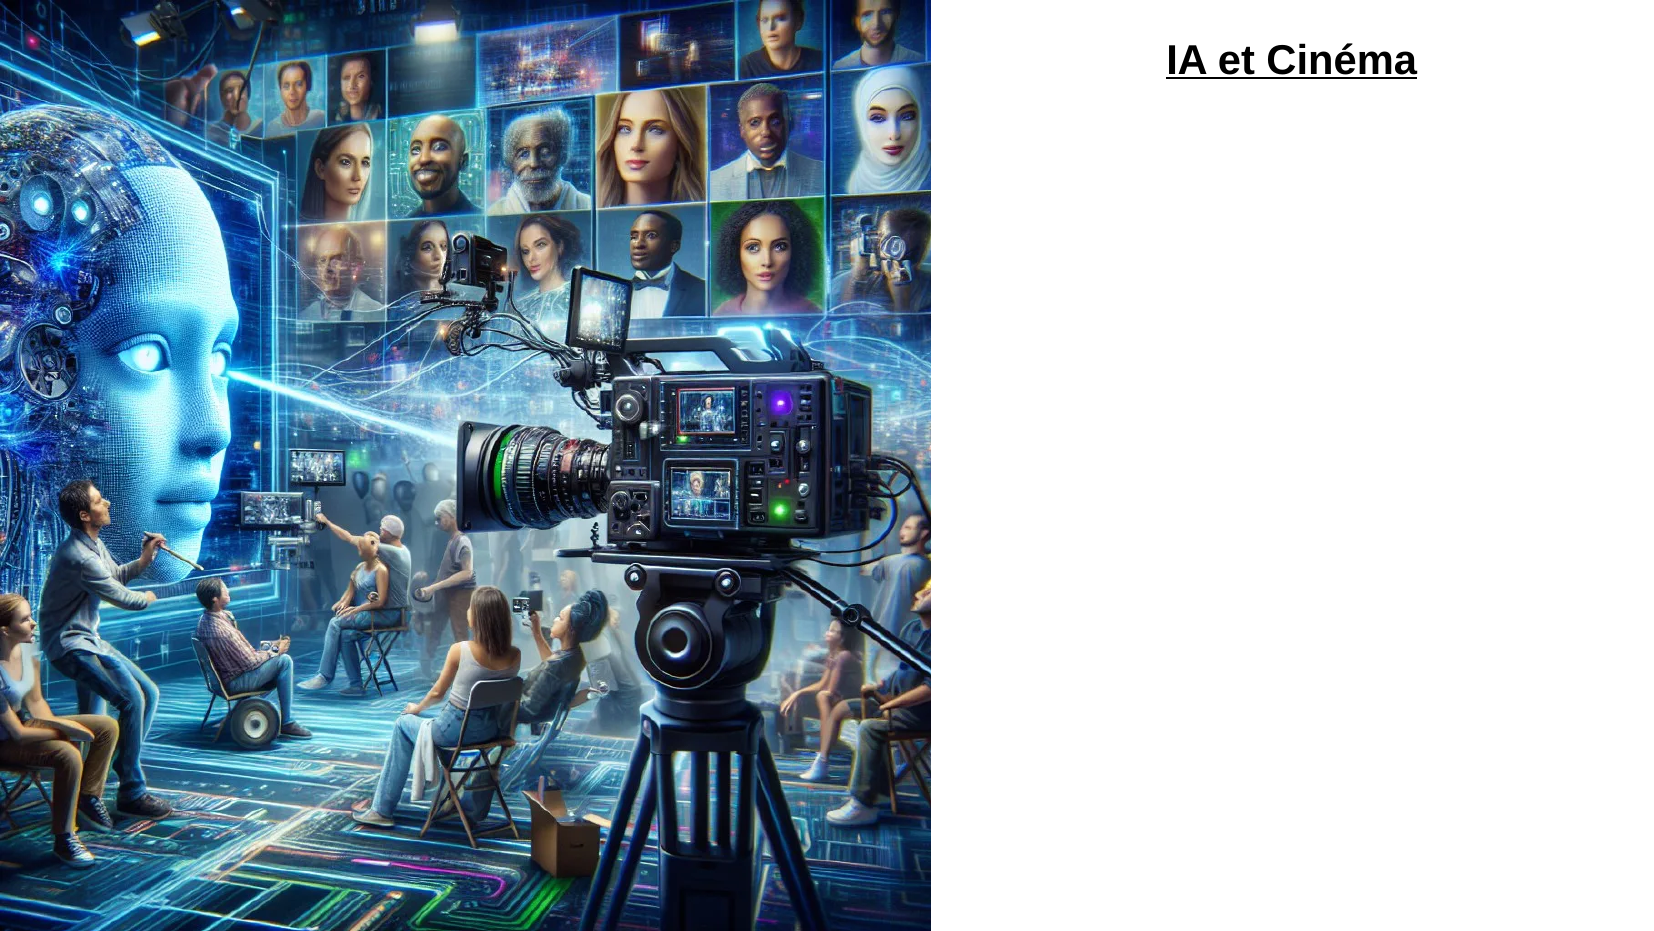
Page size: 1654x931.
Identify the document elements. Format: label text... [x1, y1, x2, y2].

picture [0, 0, 931, 931]
text_box IA et Cinéma [1151, 29, 1536, 138]
